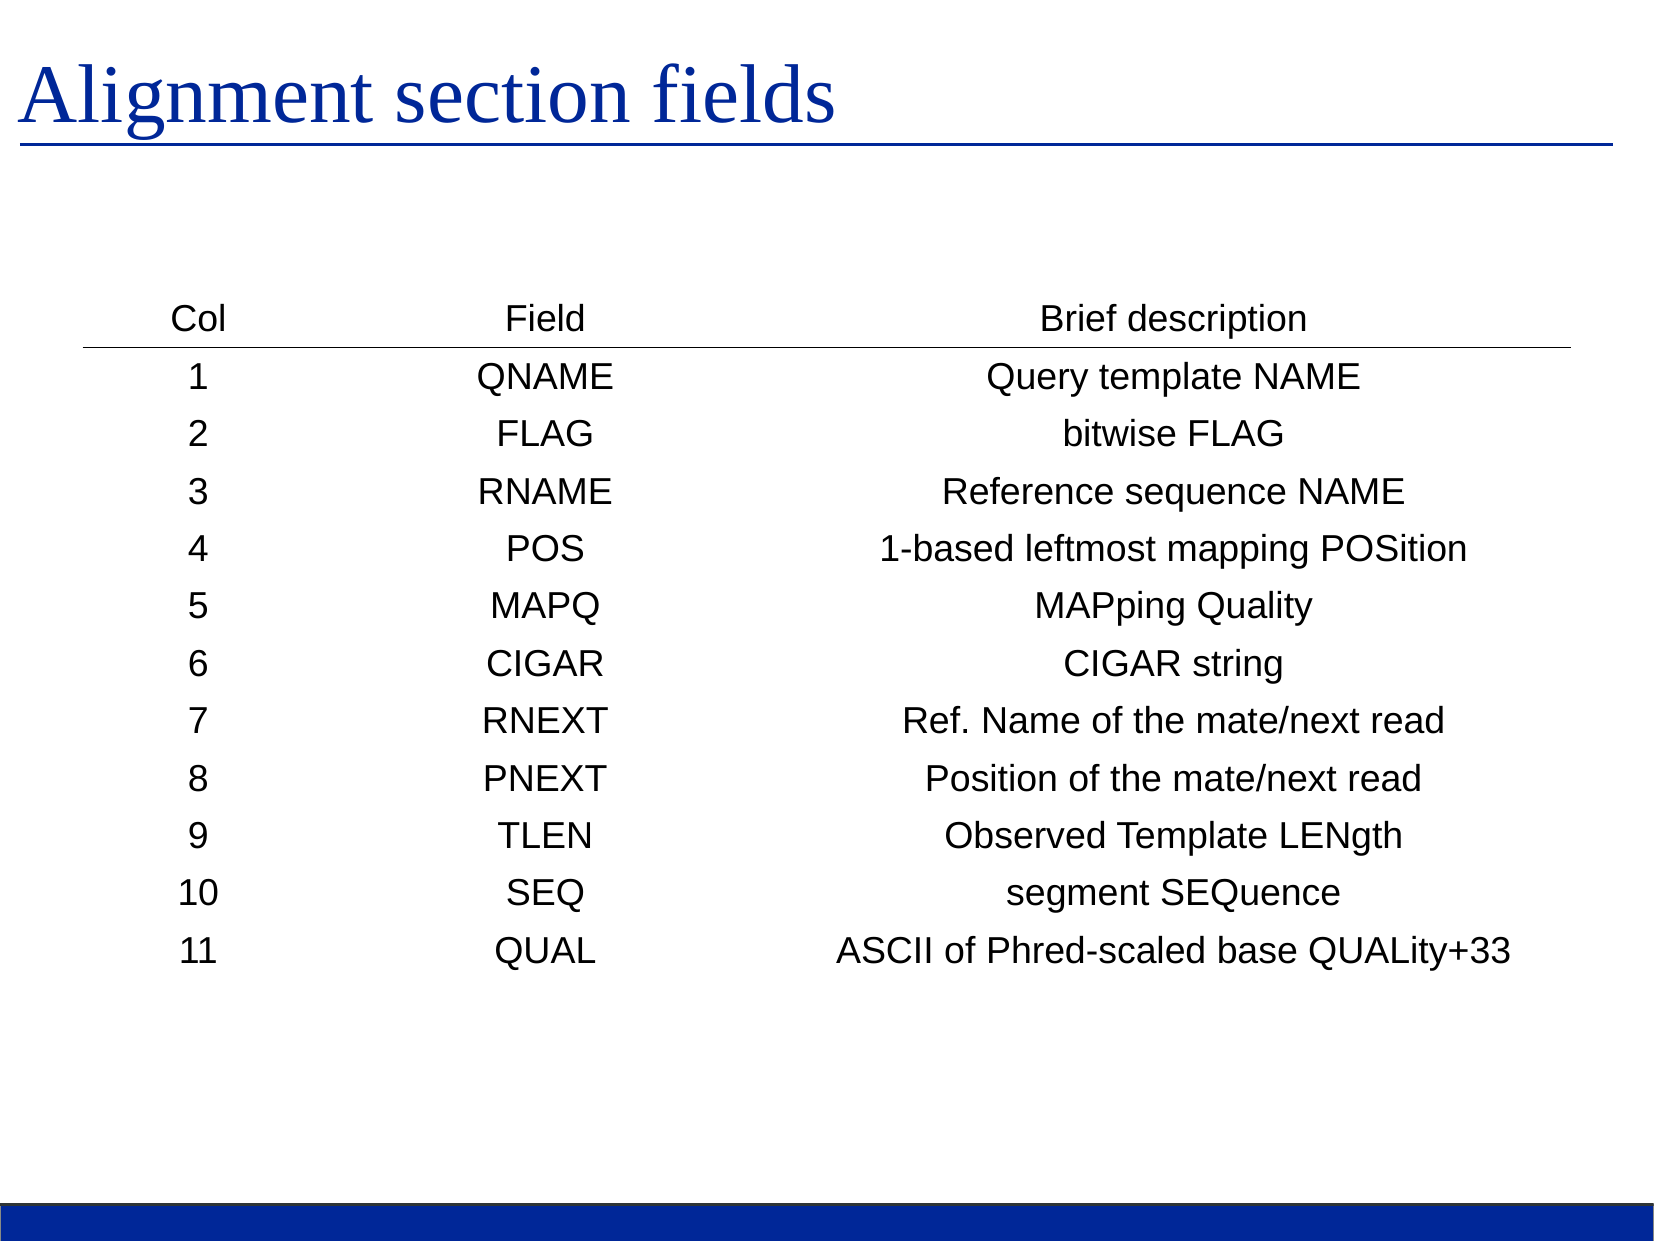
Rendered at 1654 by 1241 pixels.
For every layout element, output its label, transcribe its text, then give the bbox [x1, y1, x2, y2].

table_cell 3 [83, 462, 314, 520]
table_cell Ref. Name of the mate/next read [777, 692, 1571, 749]
table_cell QNAME [315, 348, 777, 405]
table_cell Query template NAME [778, 348, 1571, 405]
table_cell SEQ [314, 864, 777, 922]
table_cell bitwise FLAG [777, 406, 1571, 462]
table_cell 6 [83, 635, 314, 692]
table_cell 5 [83, 577, 314, 635]
table_cell 2 [83, 406, 314, 462]
table_cell 8 [83, 749, 314, 807]
table_cell POS [314, 520, 777, 577]
table_cell MAPQ [314, 577, 777, 635]
table_cell segment SEQuence [777, 864, 1571, 922]
table_header Brief description [778, 291, 1571, 347]
table_cell 7 [83, 692, 314, 749]
table_cell FLAG [314, 406, 777, 462]
table_cell 1-based leftmost mapping POSition [777, 520, 1571, 577]
table_cell 1 [84, 348, 314, 405]
table_cell Position of the mate/next read [777, 749, 1571, 807]
table_cell CIGAR string [777, 635, 1571, 692]
table_cell PNEXT [314, 749, 777, 807]
table_cell 4 [83, 520, 314, 577]
table_cell Reference sequence NAME [777, 462, 1571, 520]
table_cell TLEN [314, 807, 777, 864]
table_cell 10 [83, 864, 314, 922]
title Alignment section fields [17, 0, 1589, 198]
table_cell MAPping Quality [777, 577, 1571, 635]
table_cell ASCII of Phred-scaled base QUALity+33 [777, 922, 1571, 979]
table_cell CIGAR [314, 635, 777, 692]
table_cell 11 [83, 922, 314, 979]
table_header Field [315, 291, 777, 347]
table_cell 9 [83, 807, 314, 864]
table_cell RNAME [314, 462, 777, 520]
table_header Col [84, 291, 314, 347]
table_cell RNEXT [314, 692, 777, 749]
table_cell QUAL [314, 922, 777, 979]
table_cell Observed Template LENgth [777, 807, 1571, 864]
